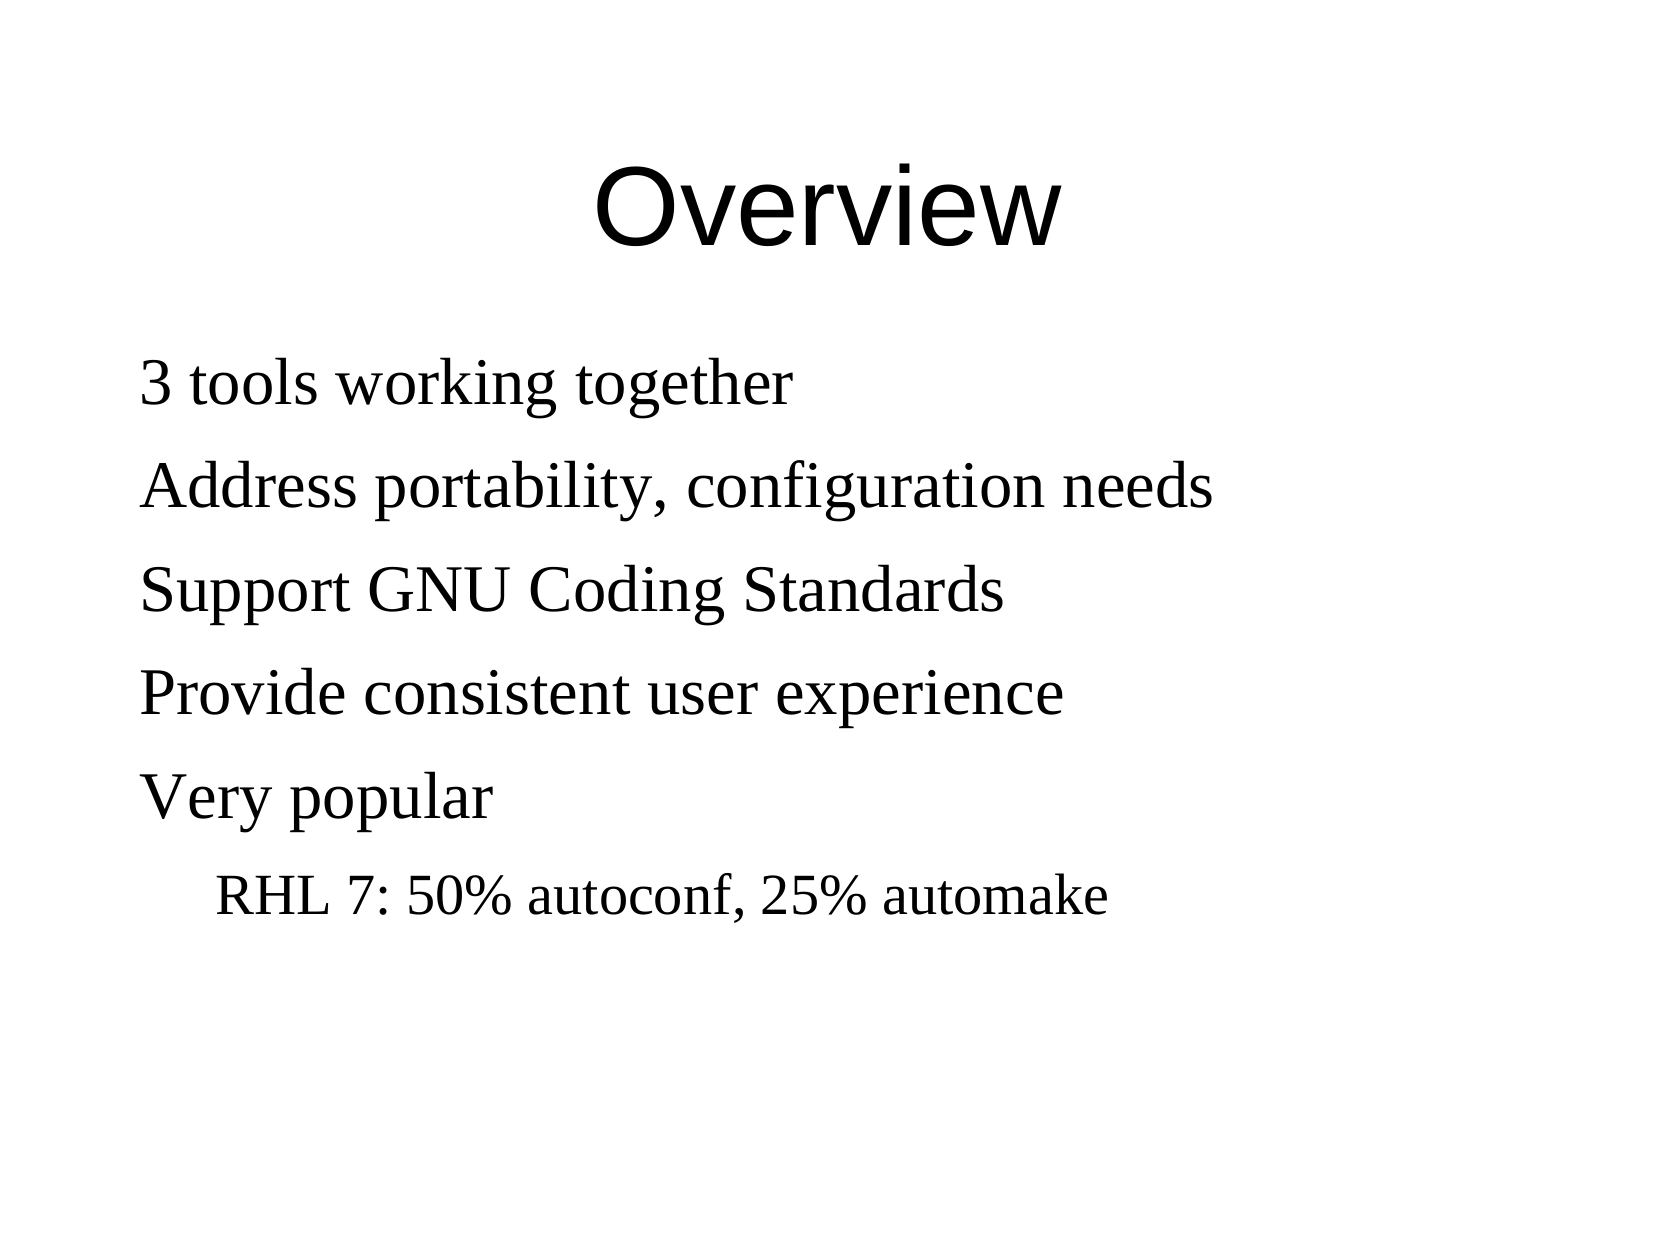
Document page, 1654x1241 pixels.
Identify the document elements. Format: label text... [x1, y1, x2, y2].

list 3 tools working together Address portability, configuration needs Support GNU Coding Standards Provide consistent user experience Very popular RHL 7: 50% autoconf, 25% automake [121, 344, 1533, 1127]
title Overview [121, 102, 1533, 311]
